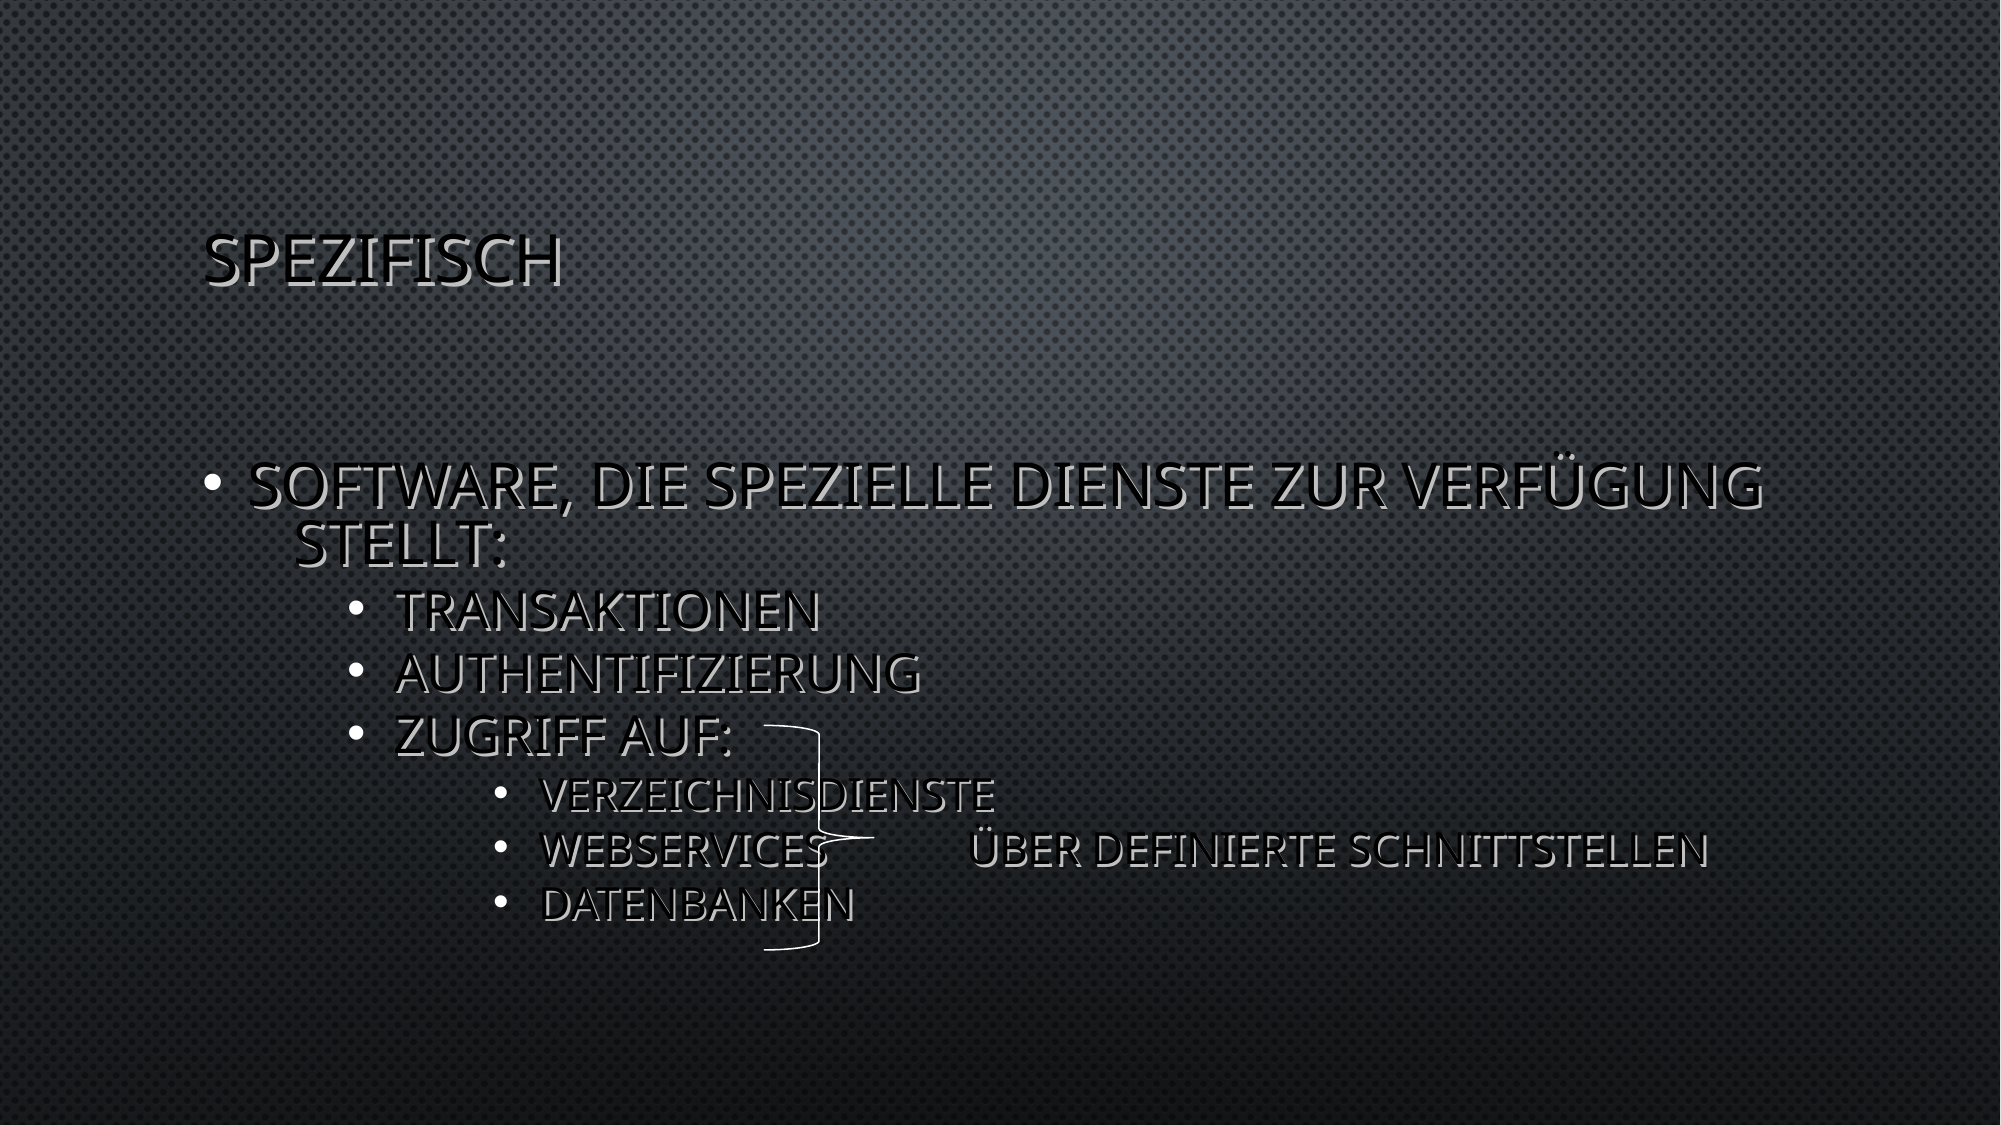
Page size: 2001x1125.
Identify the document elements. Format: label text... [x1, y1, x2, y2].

title Spezifisch [187, 99, 1813, 413]
list Software, die spezielle Dienste zur Verfügung stellt: Transaktionen Authentifizierung Zugriff auf: Verzeichnisdienste Webservices über definierte Schnittstellen Datenbanken [187, 437, 1813, 950]
